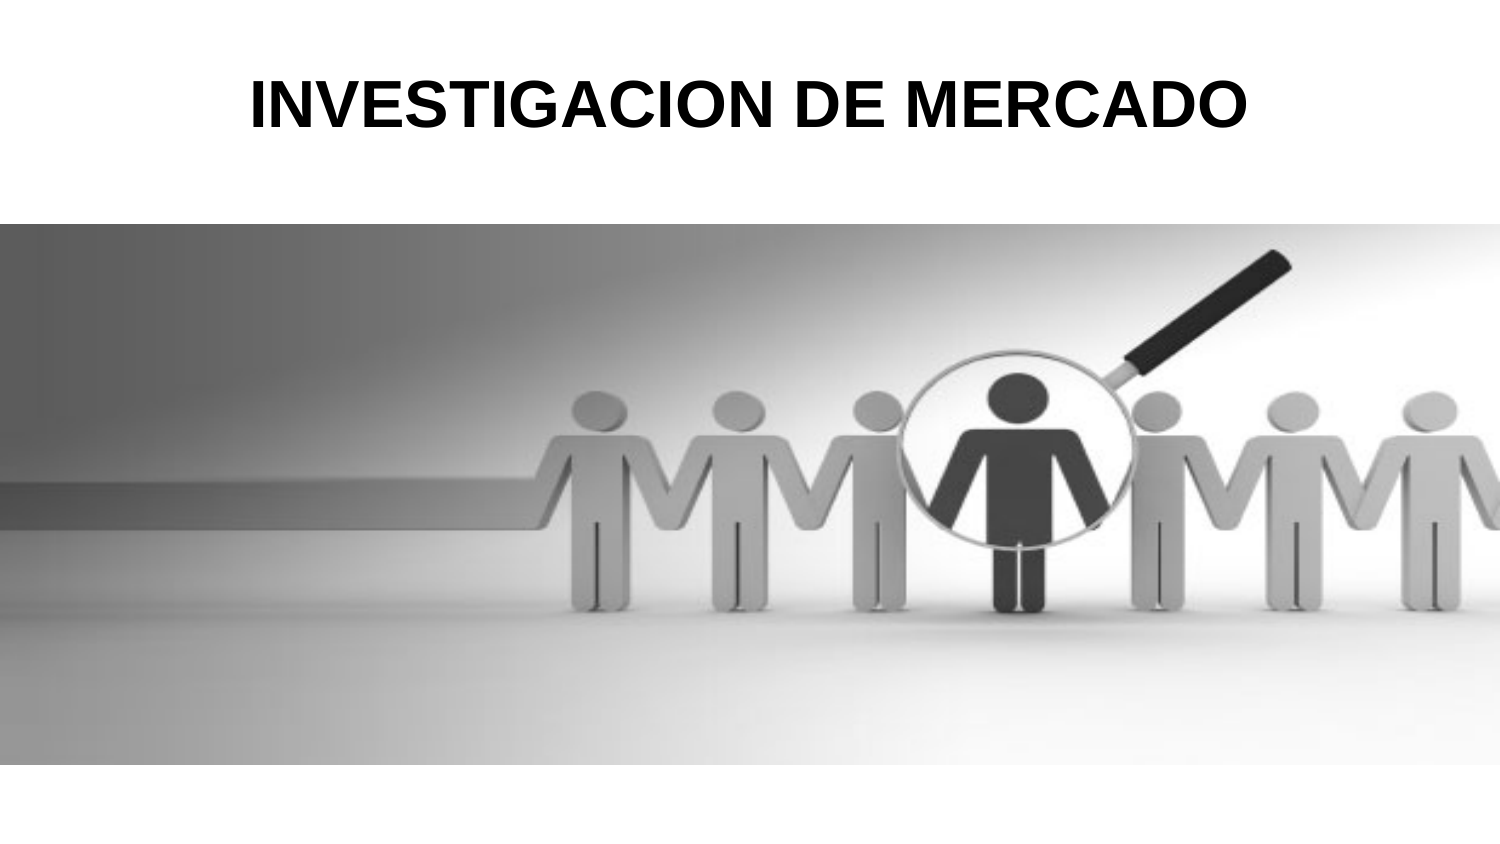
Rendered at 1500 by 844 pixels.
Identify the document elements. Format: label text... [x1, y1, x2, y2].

picture [0, 224, 1500, 766]
title INVESTIGACION DE MERCADO [75, 33, 1425, 175]
